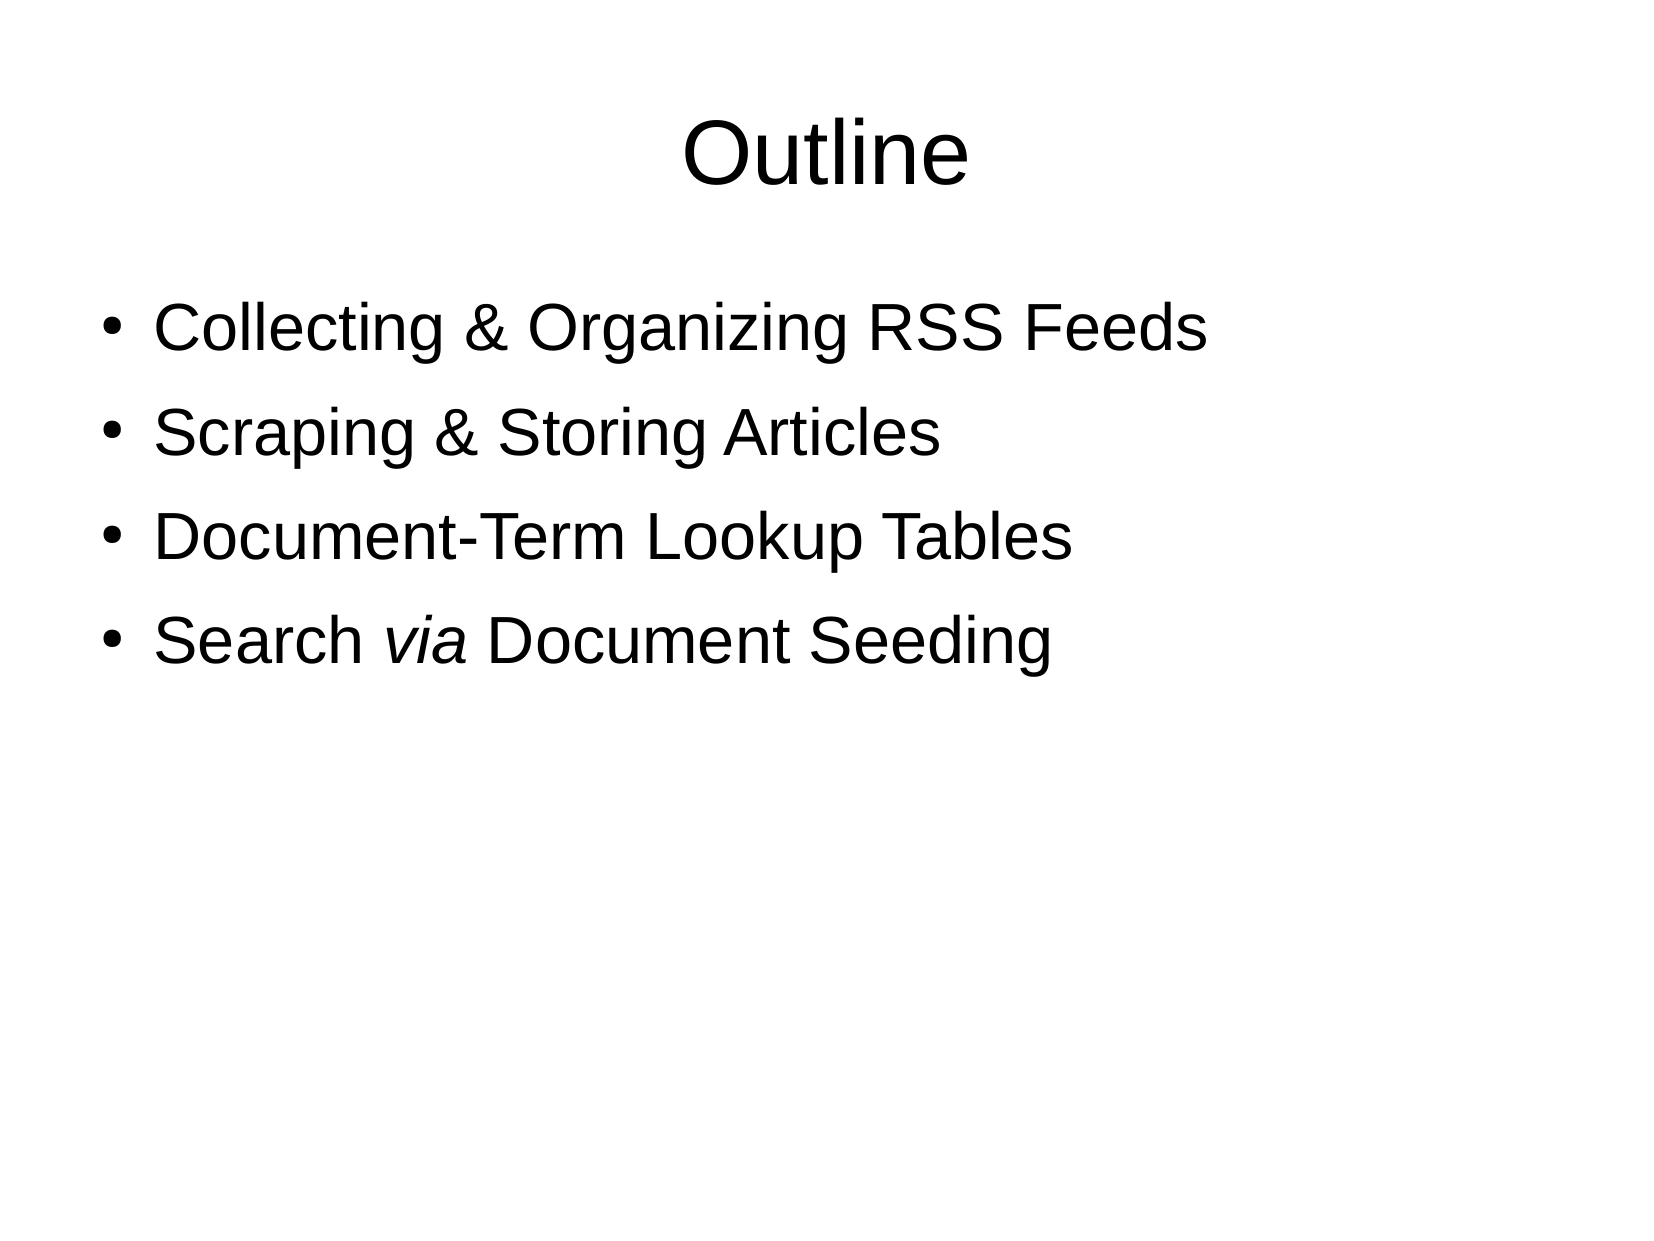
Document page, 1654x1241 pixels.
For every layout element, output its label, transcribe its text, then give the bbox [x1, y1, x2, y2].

title Outline [82, 49, 1571, 257]
list Collecting & Organizing RSS Feeds Scraping & Storing Articles Document-Term Lookup Tables Search via Document Seeding [82, 290, 1571, 1010]
